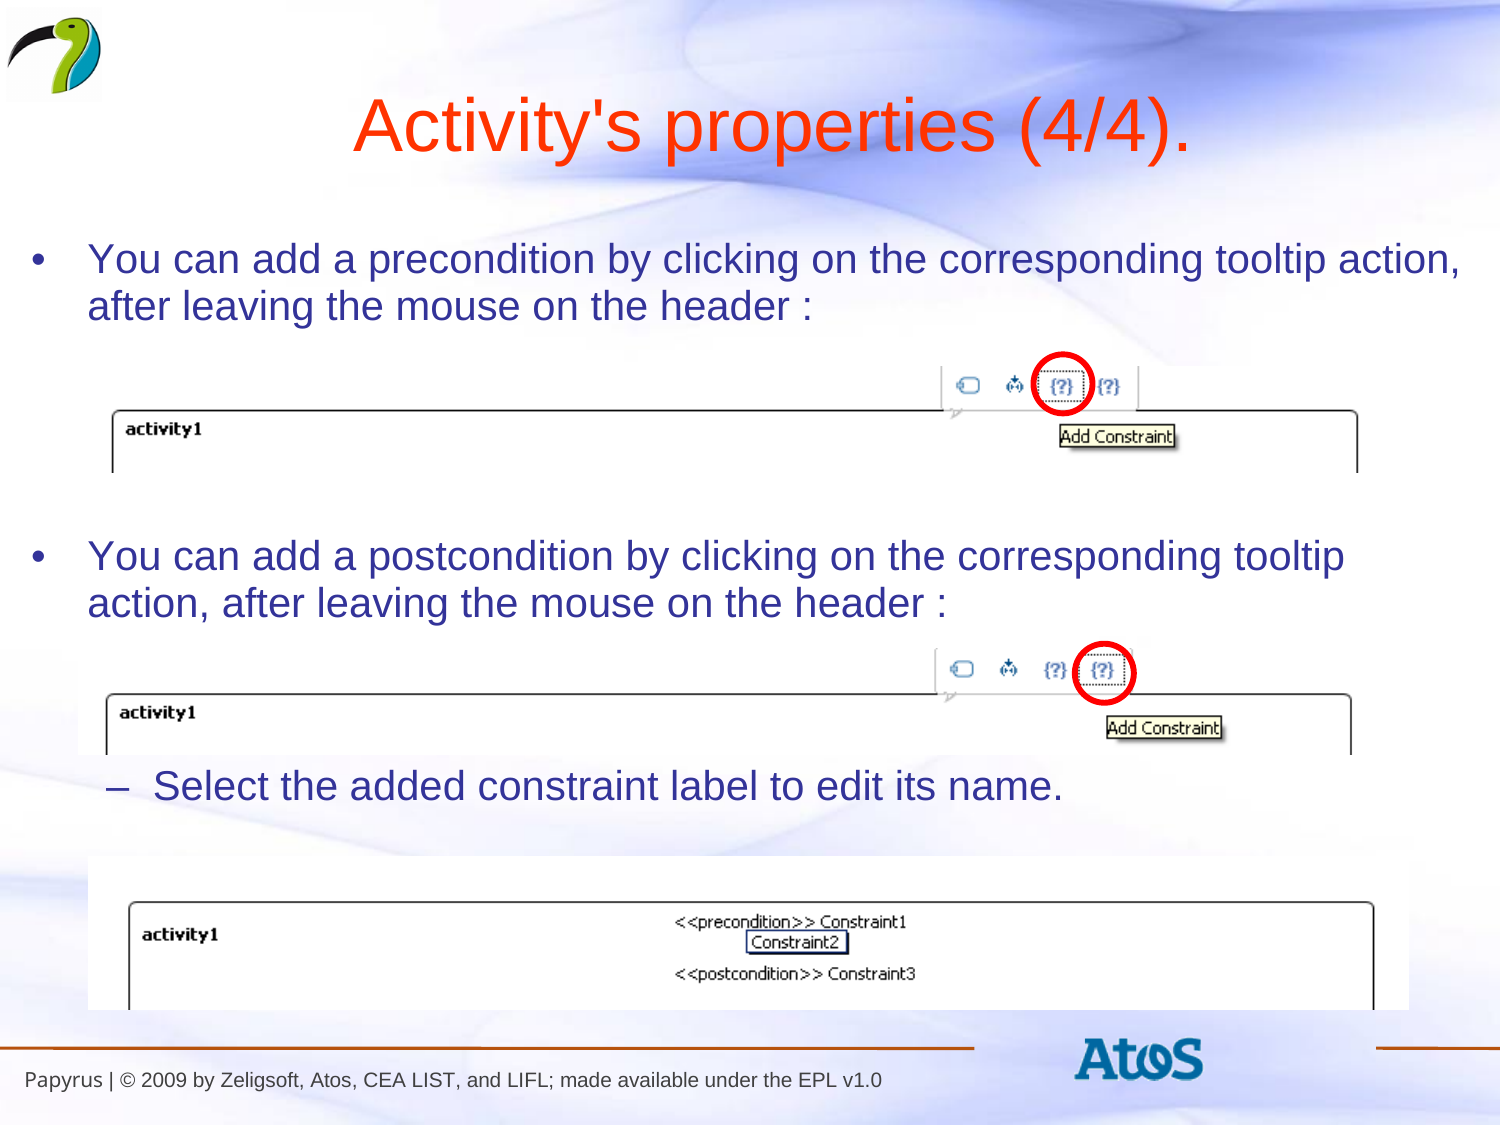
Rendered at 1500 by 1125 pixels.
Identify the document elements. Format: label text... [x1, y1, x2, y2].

title Activity's properties (4/4). [283, 72, 1264, 178]
picture [0, 0, 1500, 1125]
text_box [1074, 643, 1134, 703]
list You can add a precondition by clicking on the corresponding tooltip action, after leaving the mouse on the header : You can add a postcondition by clicking on the corresponding tooltip action, after leaving the mouse on the header : Select the added constraint label to edit its name. [31, 236, 1469, 960]
